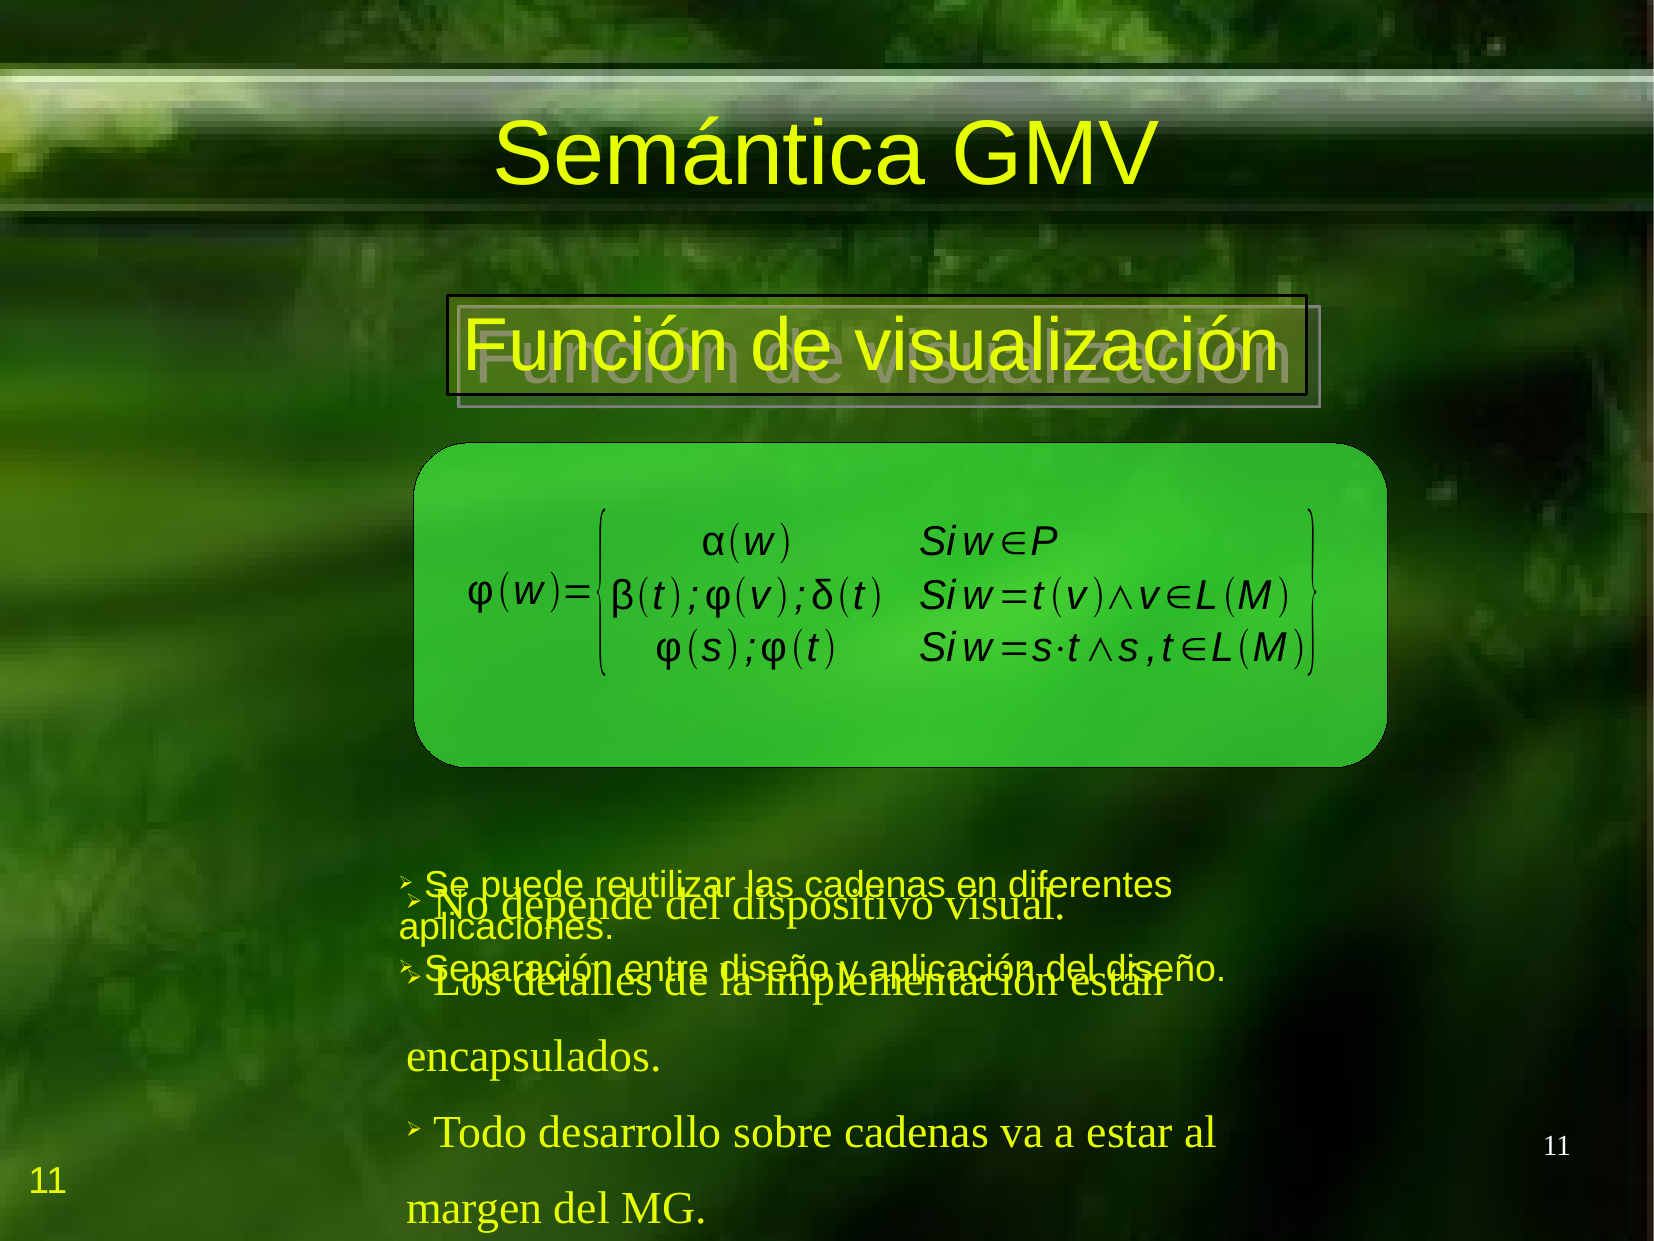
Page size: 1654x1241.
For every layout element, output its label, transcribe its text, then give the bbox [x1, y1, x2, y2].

picture [0, 0, 1654, 1241]
title Semántica GMV [82, 56, 1571, 250]
chart [460, 507, 1329, 680]
text_box No depende del dispositivo visual. Los detalles de la implementación están encapsulados. Todo desarrollo sobre cadenas va a estar al margen del MG. [391, 1158, 1366, 1228]
text_box <número> [13, 1151, 214, 1222]
text_box Se puede reutilizar las cadenas en diferentes aplicaciones. Separación entre diseño y aplicación del diseño. [383, 856, 1374, 1158]
text_box [413, 442, 1388, 768]
text_box Función de visualización [447, 295, 1307, 395]
